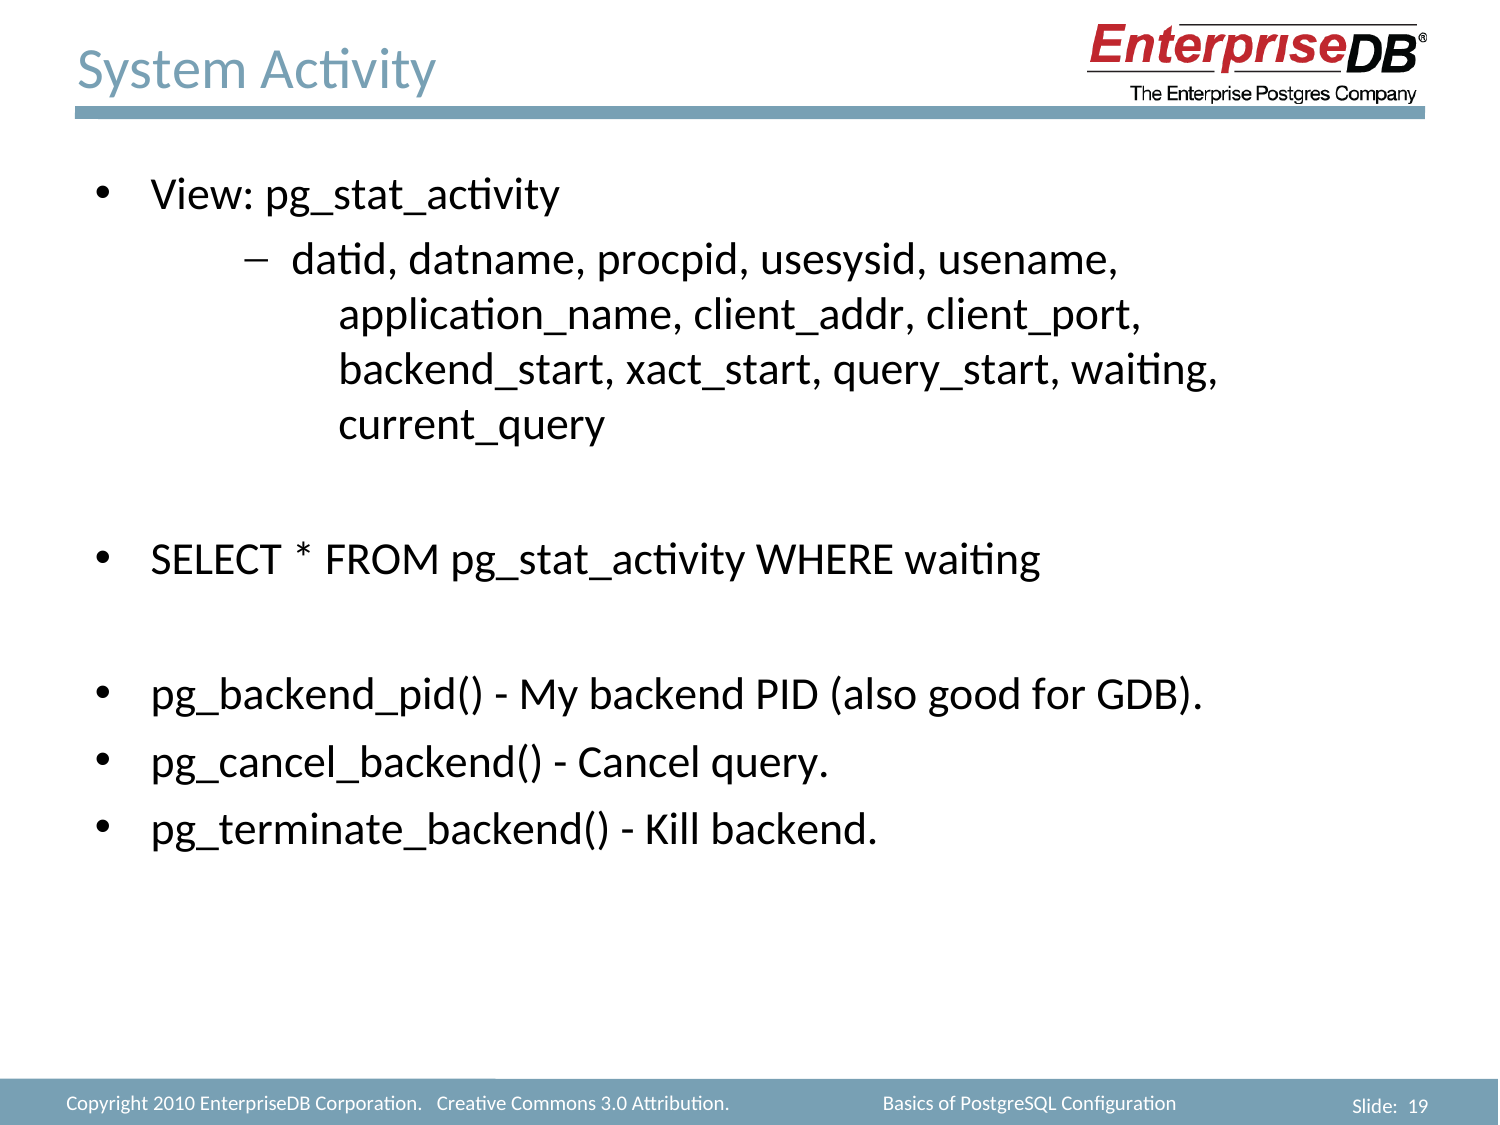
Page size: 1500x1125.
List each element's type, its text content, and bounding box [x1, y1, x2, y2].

picture [1088, 24, 1427, 104]
list View: pg_stat_activity datid, datname, procpid, usesysid, usename, application_name, client_addr, client_port, backend_start, xact_start, query_start, waiting, current_query SELECT * FROM pg_stat_activity WHERE waiting pg_backend_pid() - My backend PID (also good for GDB). pg_cancel_backend() - Cancel query. pg_terminate_backend() - Kill backend. [79, 155, 1384, 1051]
title System Activity [62, 4, 1088, 126]
